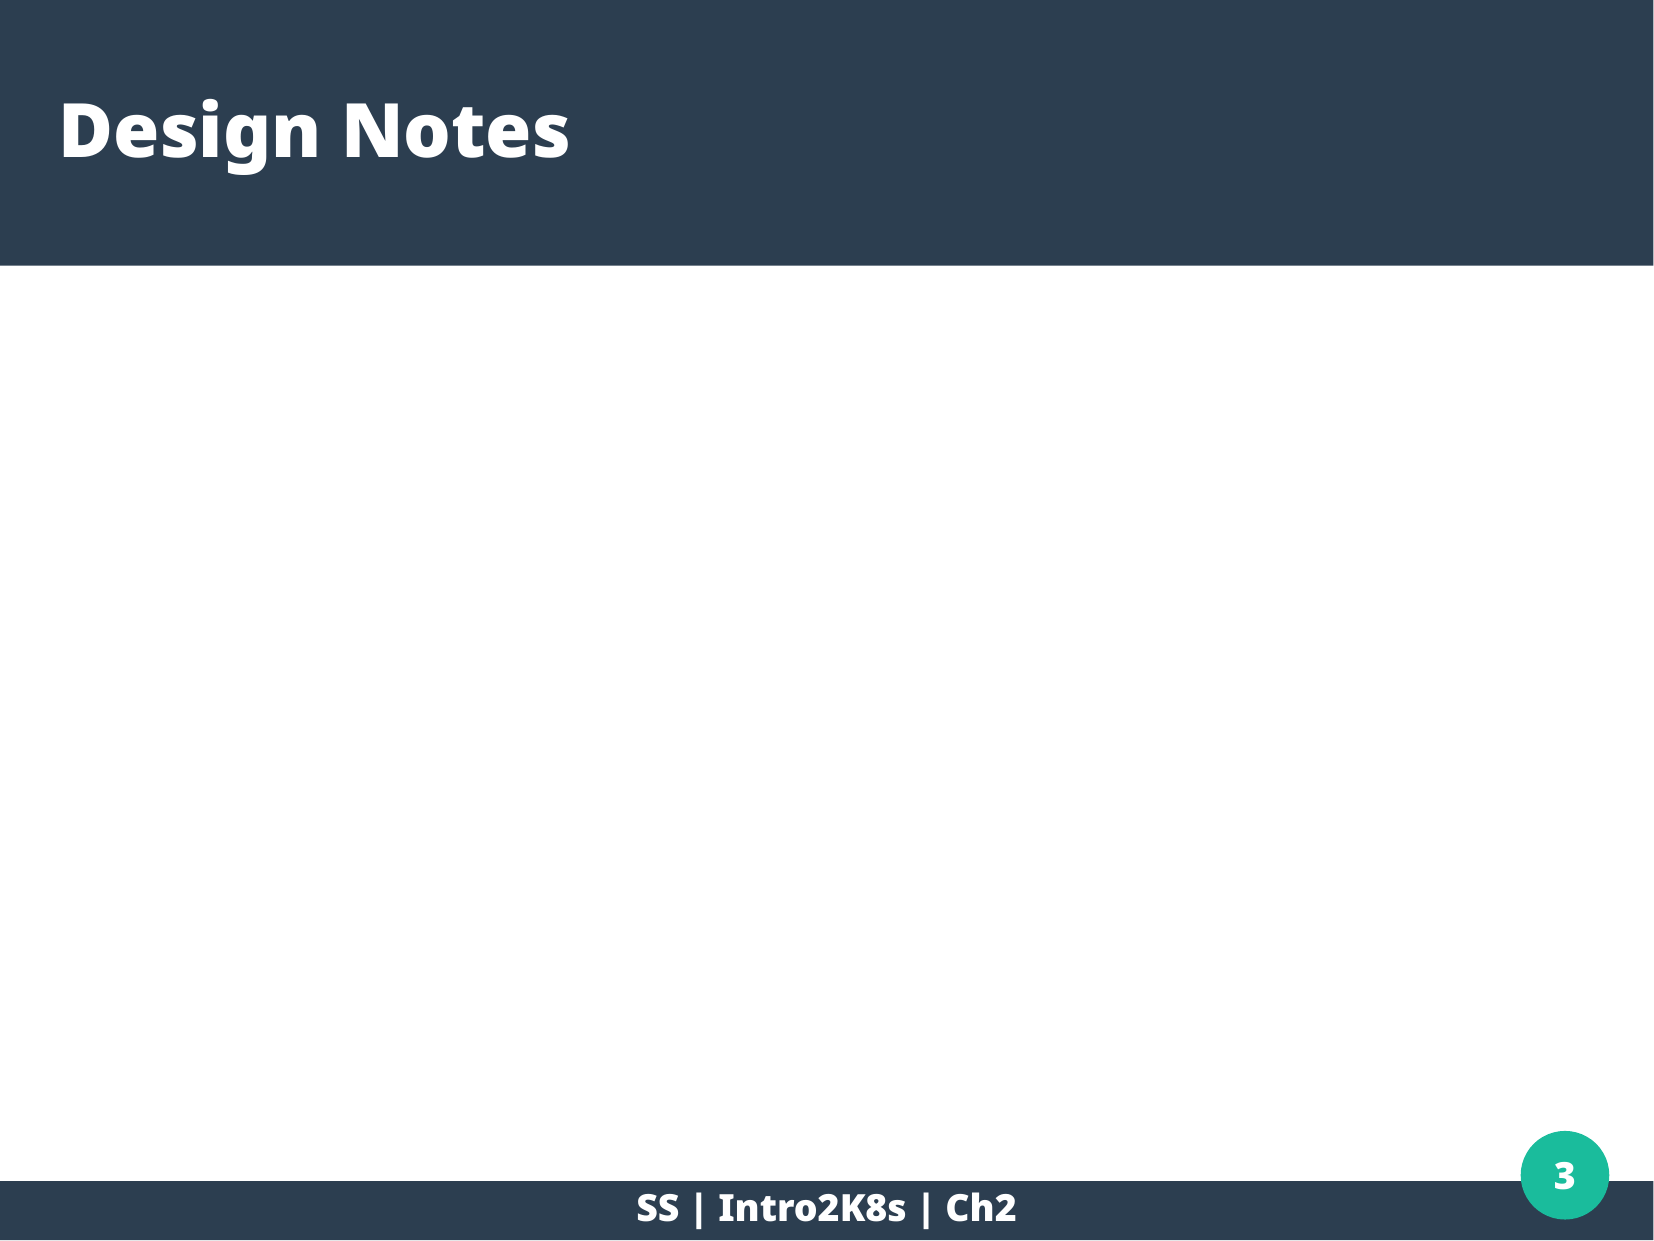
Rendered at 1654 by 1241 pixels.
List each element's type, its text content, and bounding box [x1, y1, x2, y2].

title Design Notes [59, 49, 1595, 207]
